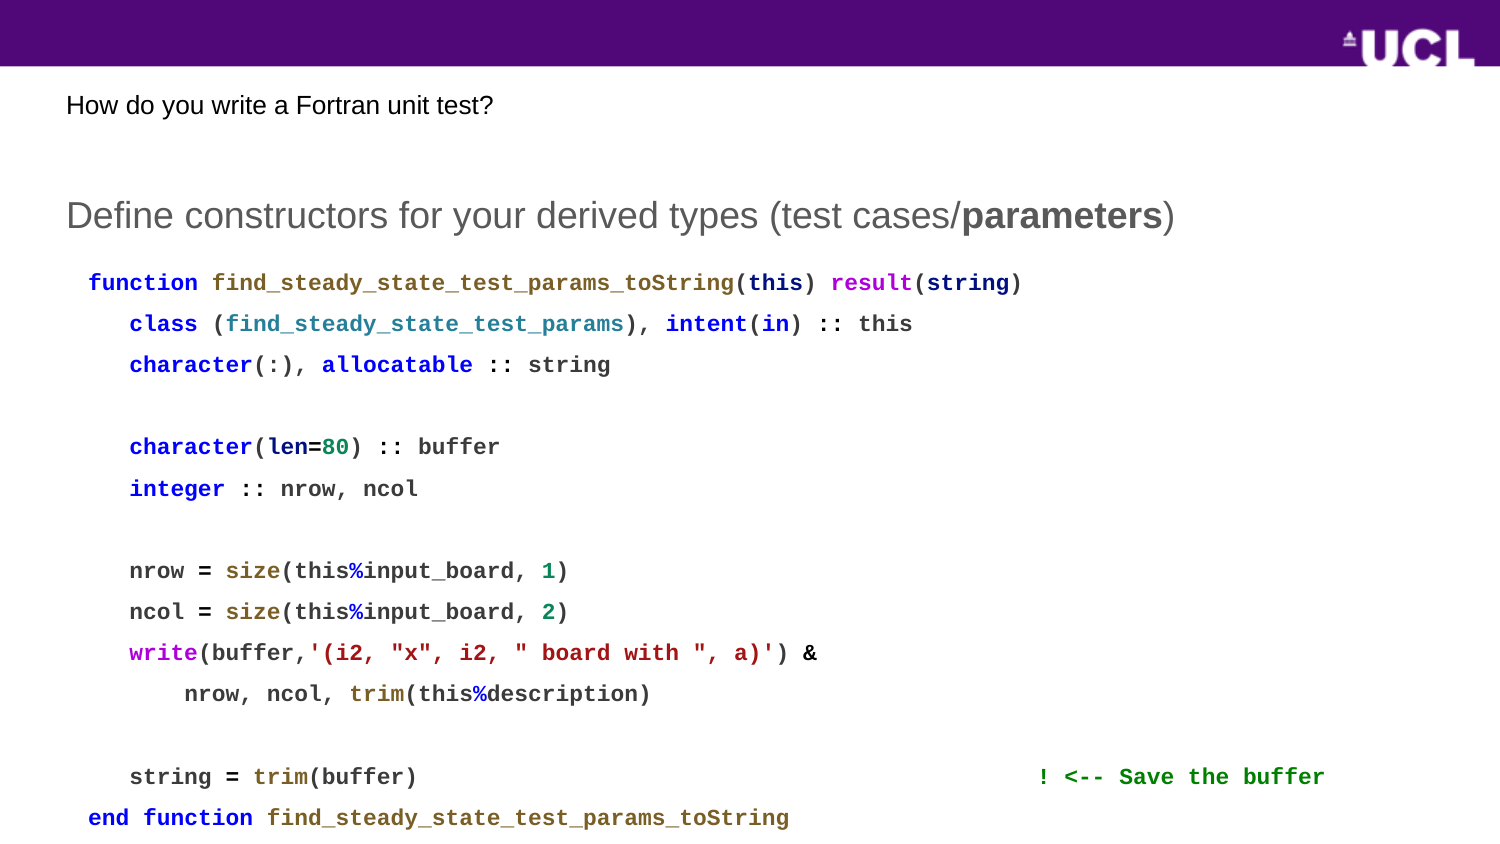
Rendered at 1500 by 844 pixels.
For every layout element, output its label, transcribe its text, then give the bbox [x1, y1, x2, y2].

list Define constructors for your derived types (test cases/parameters) [51, 168, 1449, 256]
title How do you write a Fortran unit test? [51, 72, 1449, 167]
text_box function find_steady_state_test_params_toString(this) result(string) class (find_steady_state_test_params), intent(in) :: this character(:), allocatable :: string character(len=80) :: buffer integer :: nrow, ncol nrow = size(this%input_board, 1) ncol = size(this%input_board, 2) write(buffer,'(i2, "x", i2, " board with ", a)') & nrow, ncol, trim(this%description) string = trim(buffer) ! <-- Save the buffer end function find_steady_state_test_params_toString [73, 255, 1449, 828]
picture [0, 0, 1500, 844]
